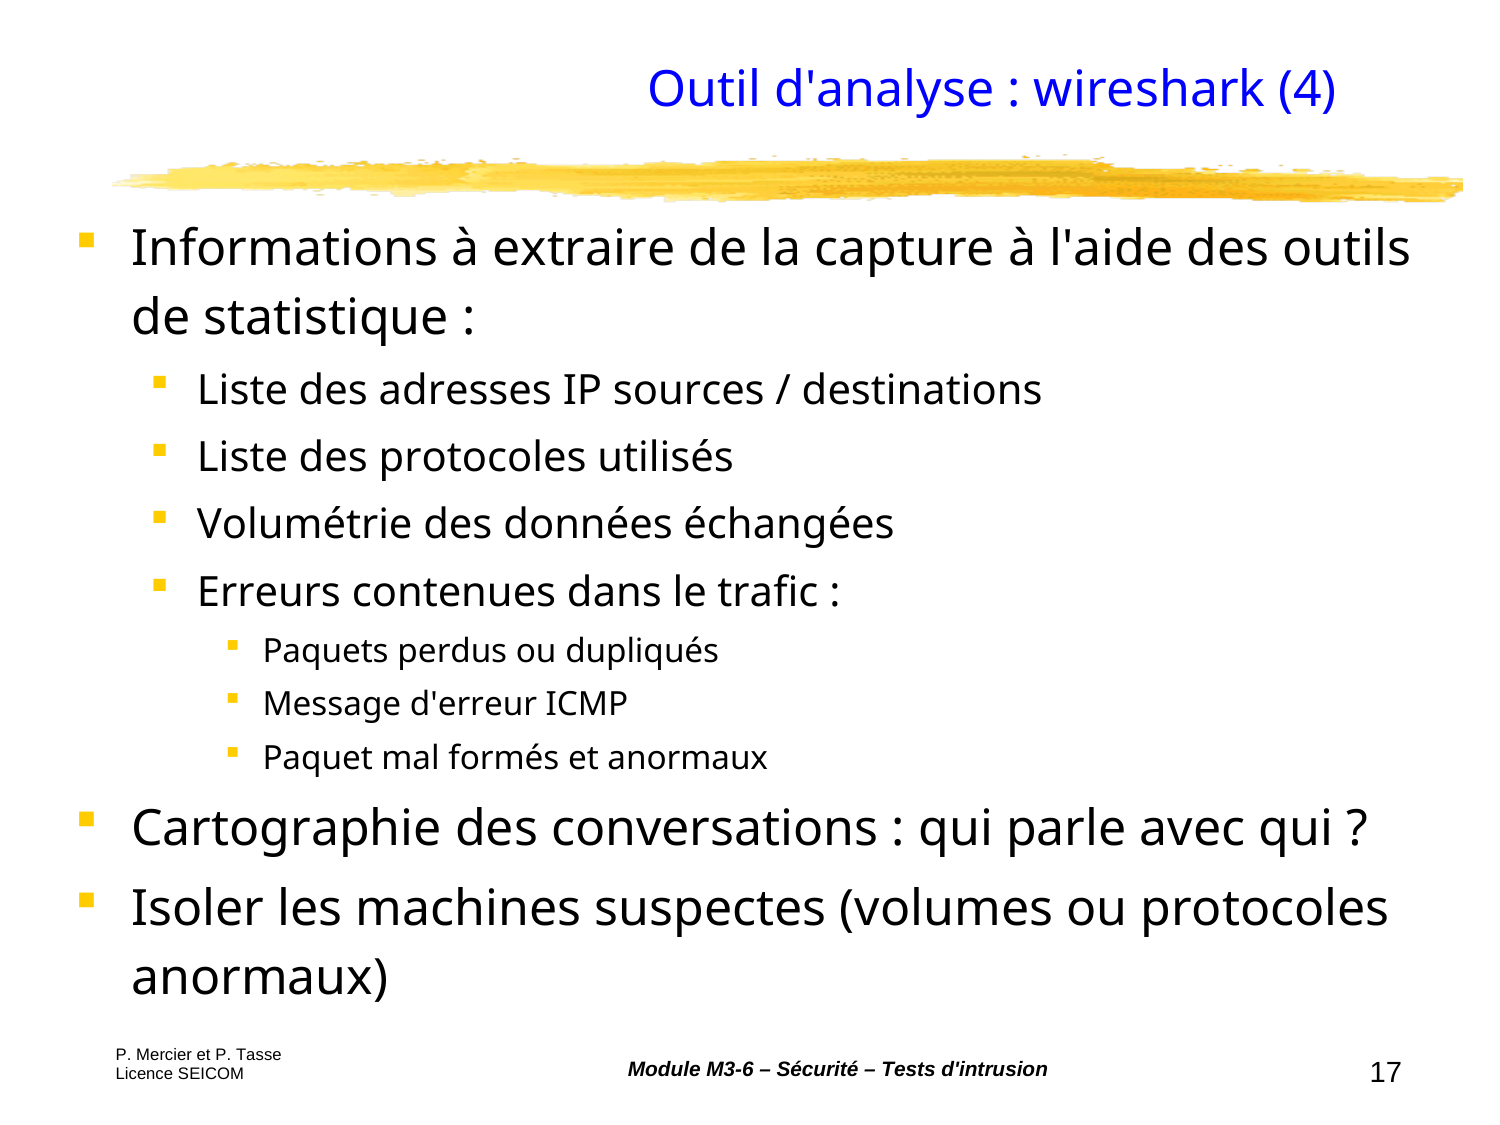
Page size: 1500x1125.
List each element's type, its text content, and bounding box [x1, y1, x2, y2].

picture [112, 149, 1463, 213]
list Informations à extraire de la capture à l'aide des outils de statistique : Liste des adresses IP sources / destinations Liste des protocoles utilisés Volumétrie des données échangées Erreurs contenues dans le trafic : Paquets perdus ou dupliqués Message d'erreur ICMP Paquet mal formés et anormaux Cartographie des conversations : qui parle avec qui ? Isoler les machines suspectes (volumes ou protocoles anormaux) [74, 212, 1417, 969]
title Outil d'analyse : wireshark (4) [62, 44, 1338, 131]
